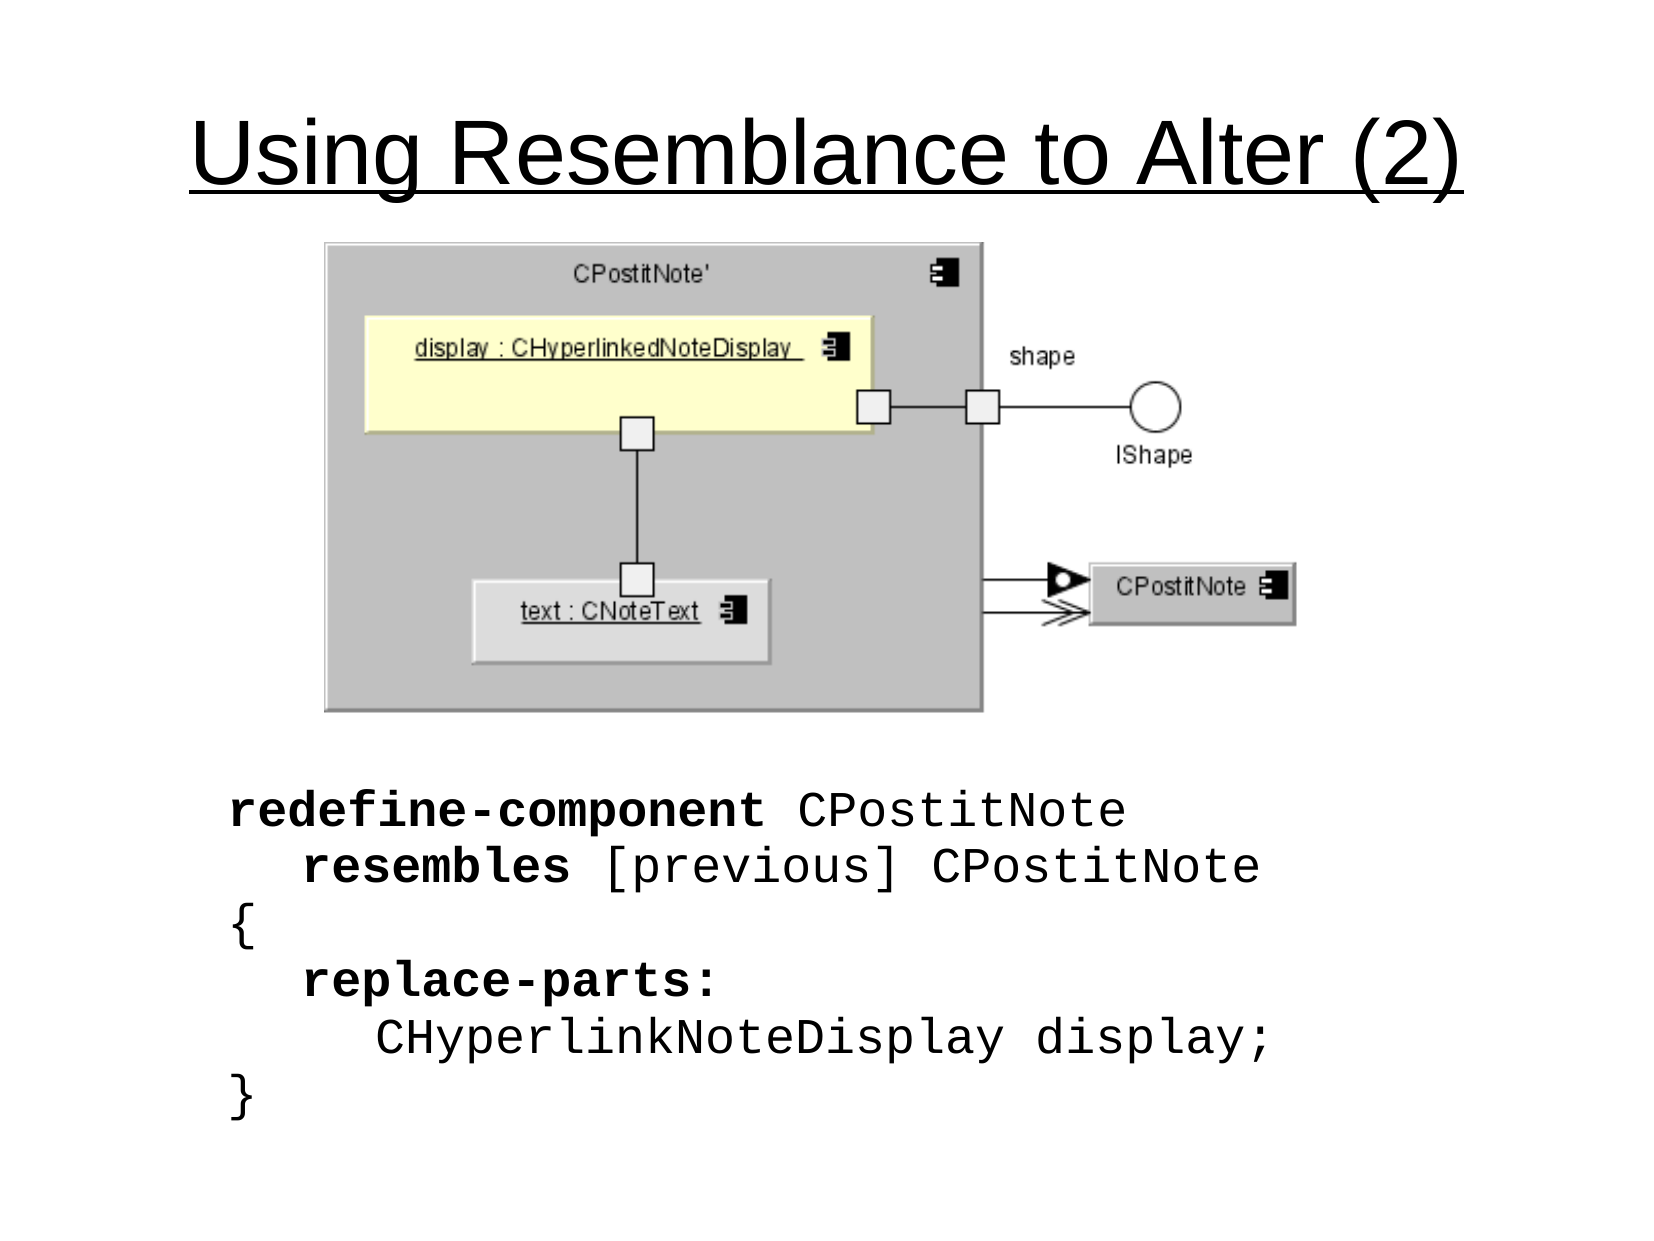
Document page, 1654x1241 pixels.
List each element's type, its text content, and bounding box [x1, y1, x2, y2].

text_box redefine-component CPostitNote resembles [previous] CPostitNote { replace-parts: CHyperlinkNoteDisplay display; } [212, 777, 1394, 1124]
picture [324, 242, 1299, 715]
title Using Resemblance to Alter (2) [82, 49, 1571, 257]
